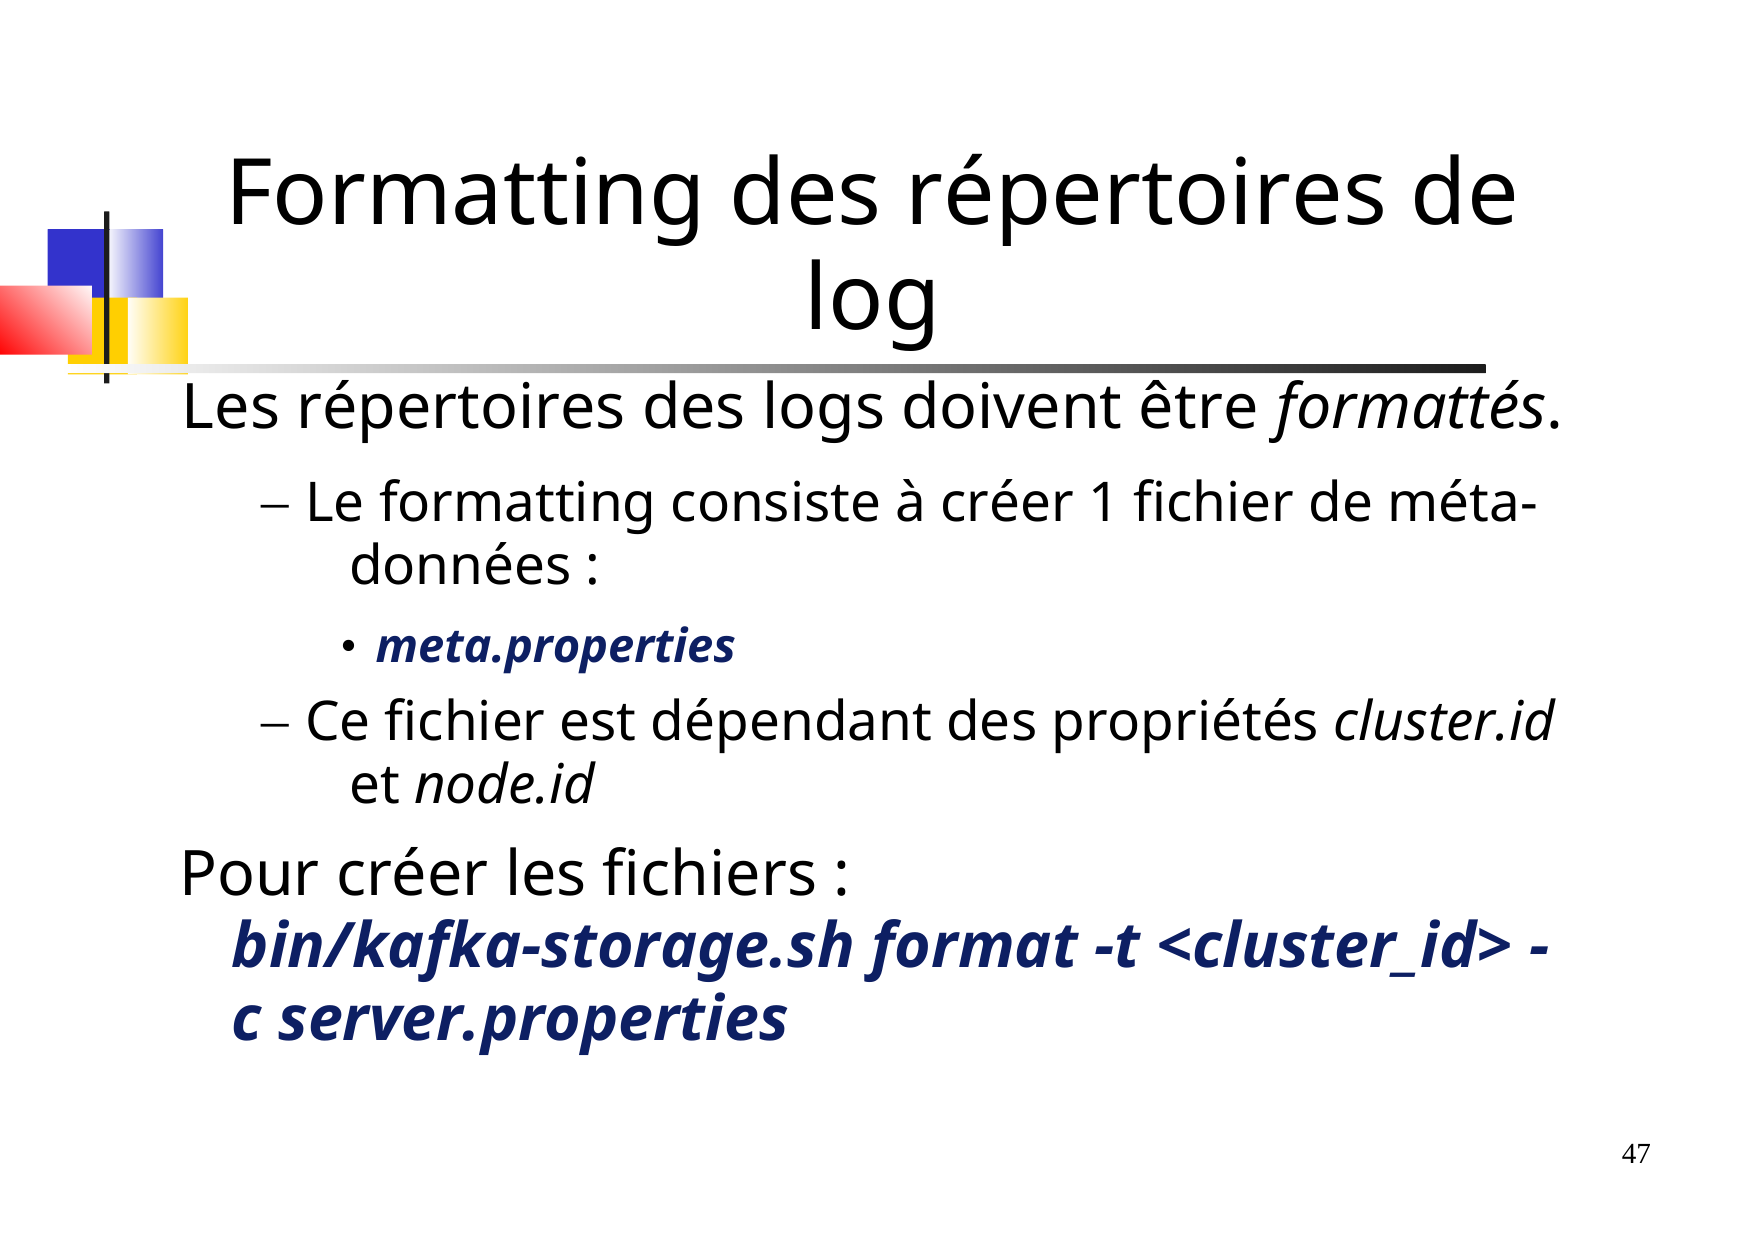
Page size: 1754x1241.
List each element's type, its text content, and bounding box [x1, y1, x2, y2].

list Les répertoires des logs doivent être formattés. Le formatting consiste à créer 1 fichier de méta-données : meta.properties Ce fichier est dépendant des propriétés cluster.id et node.id Pour créer les fichiers : bin/kafka-storage.sh format -t <cluster_id> -c server.properties [179, 371, 1567, 1091]
title Formatting des répertoires de log [179, 139, 1567, 351]
